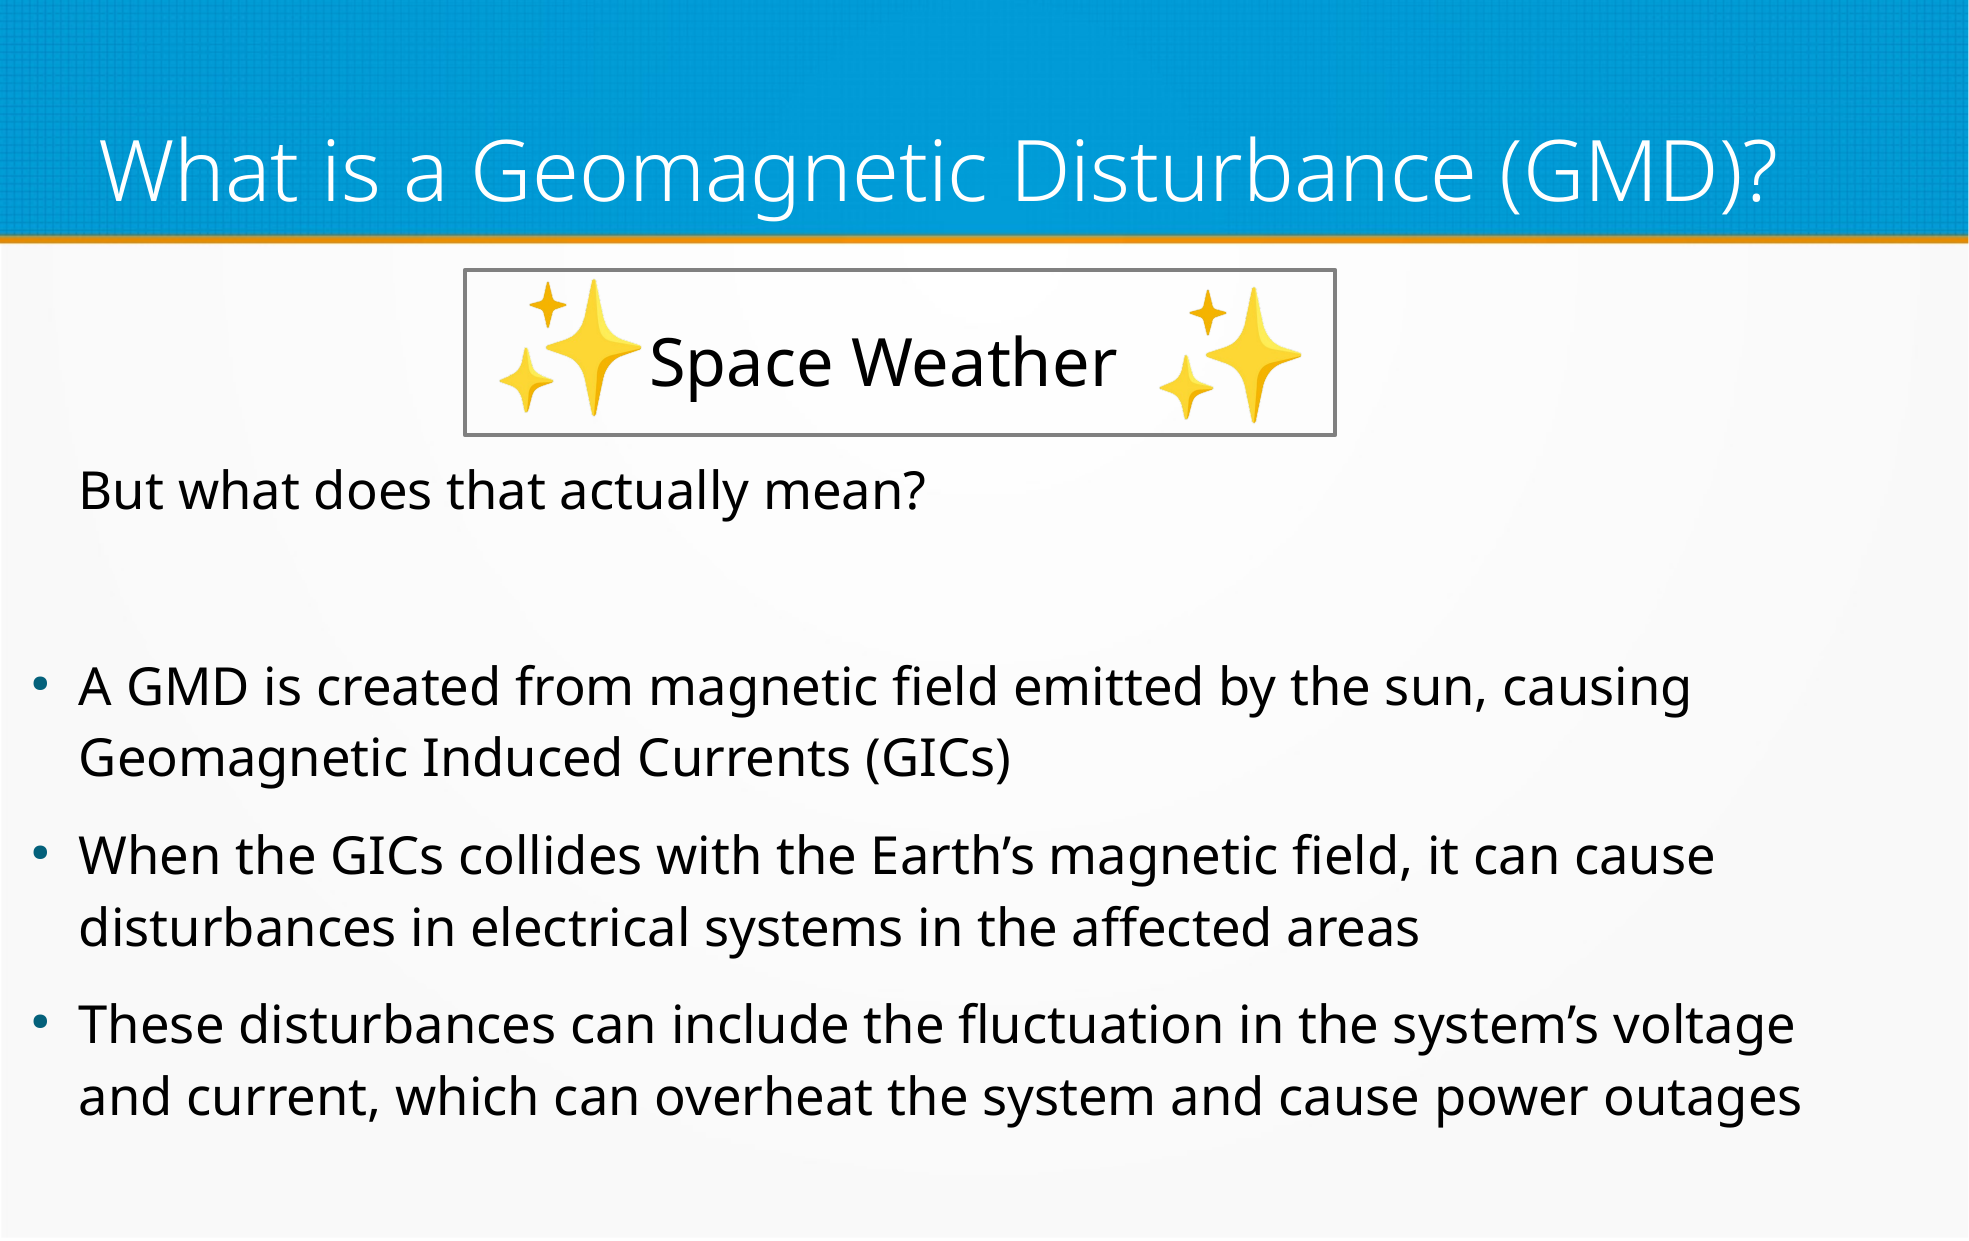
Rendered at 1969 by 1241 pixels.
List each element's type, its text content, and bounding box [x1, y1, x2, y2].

picture [0, 233, 1969, 1241]
list Space Weather [721, 315, 1080, 421]
title What is a Geomagnetic Disturbance (GMD)? [98, 19, 1870, 227]
list But what does that actually mean? A GMD is created from magnetic field emitted by the sun, causing Geomagnetic Induced Currents (GICs) When the GICs collides with the Earth’s magnetic field, it can cause disturbances in electrical systems in the affected areas These disturbances can include the fluctuation in the system’s voltage and current, which can overheat the system and cause power outages [15, 453, 1816, 1204]
